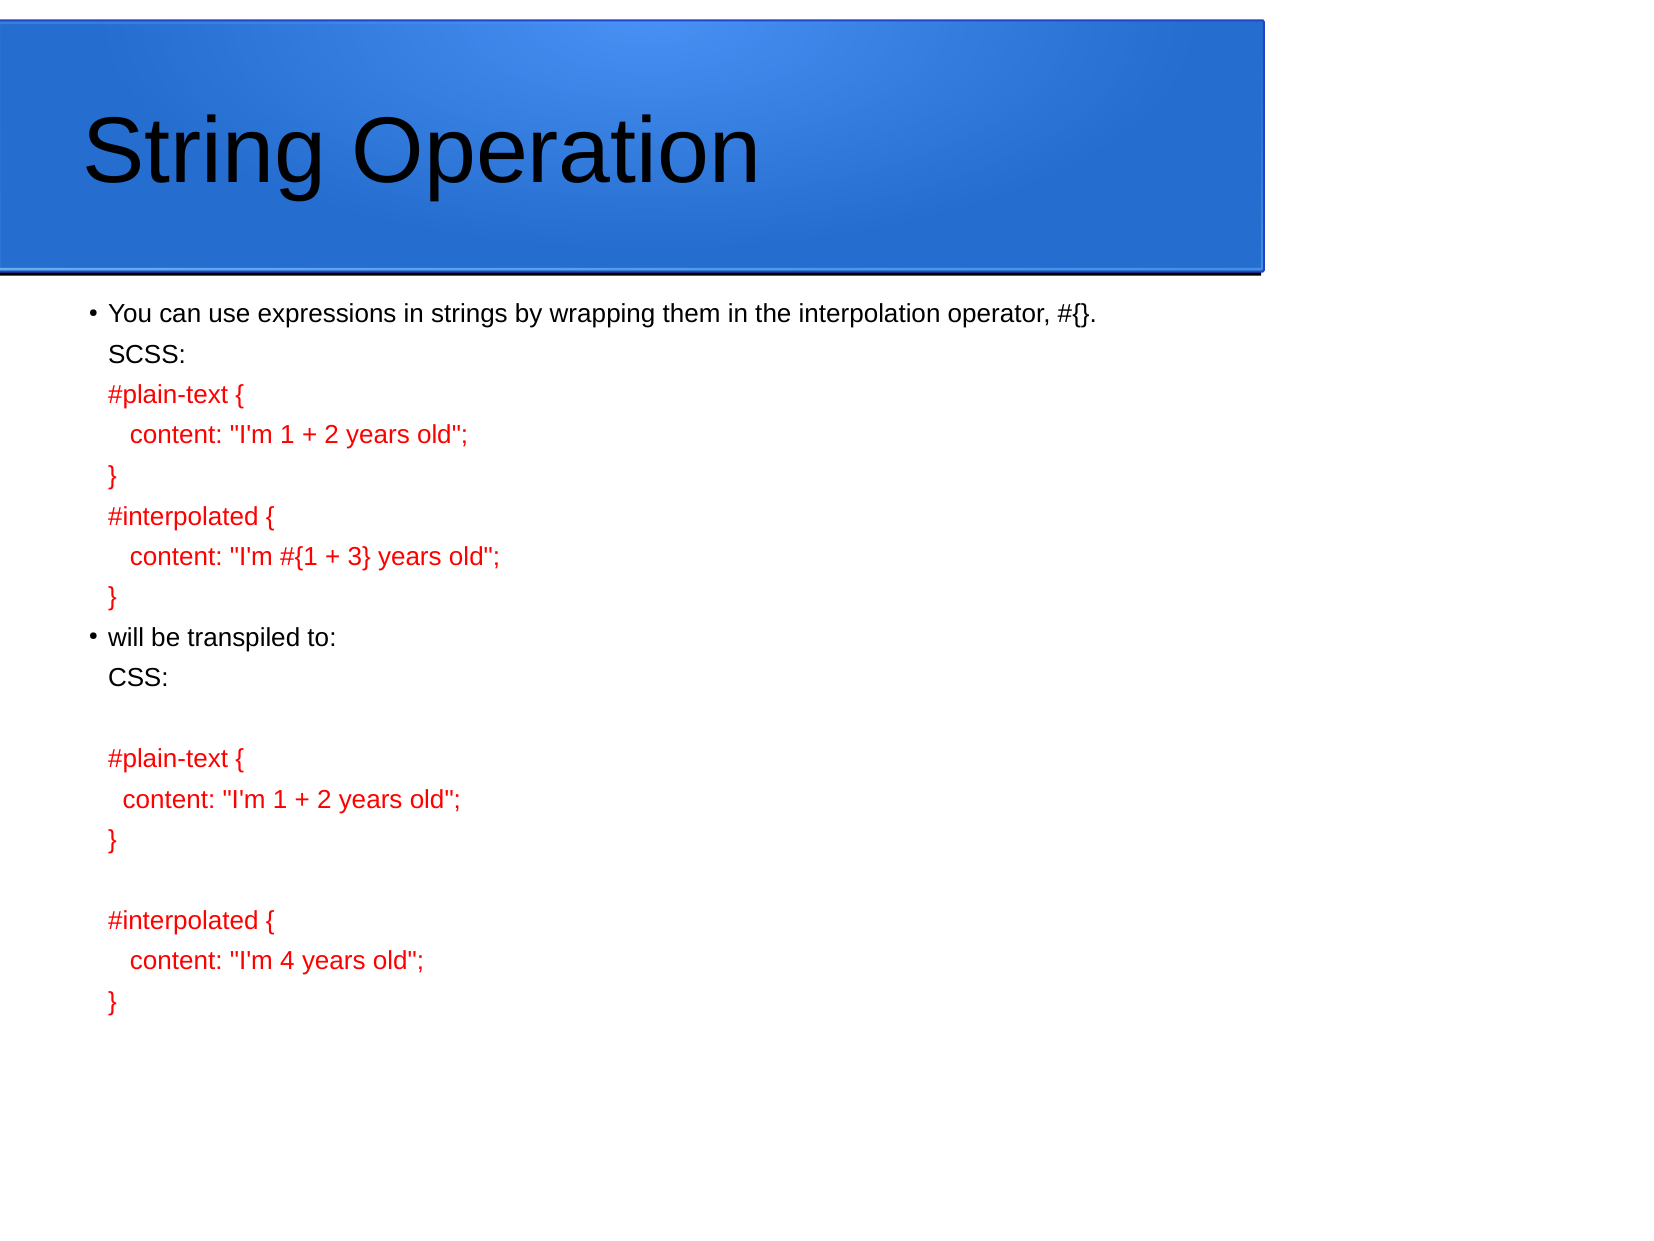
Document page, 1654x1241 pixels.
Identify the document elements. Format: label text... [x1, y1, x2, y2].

title String Operation [82, 47, 1235, 252]
list You can use expressions in strings by wrapping them in the interpolation operator, #{}. SCSS: #plain-text { content: "I'm 1 + 2 years old"; } #interpolated { content: "I'm #{1 + 3} years old"; } will be transpiled to: CSS: #plain-text { content: "I'm 1 + 2 years old"; } #interpolated { content: "I'm 4 years old"; } [82, 299, 1571, 1019]
